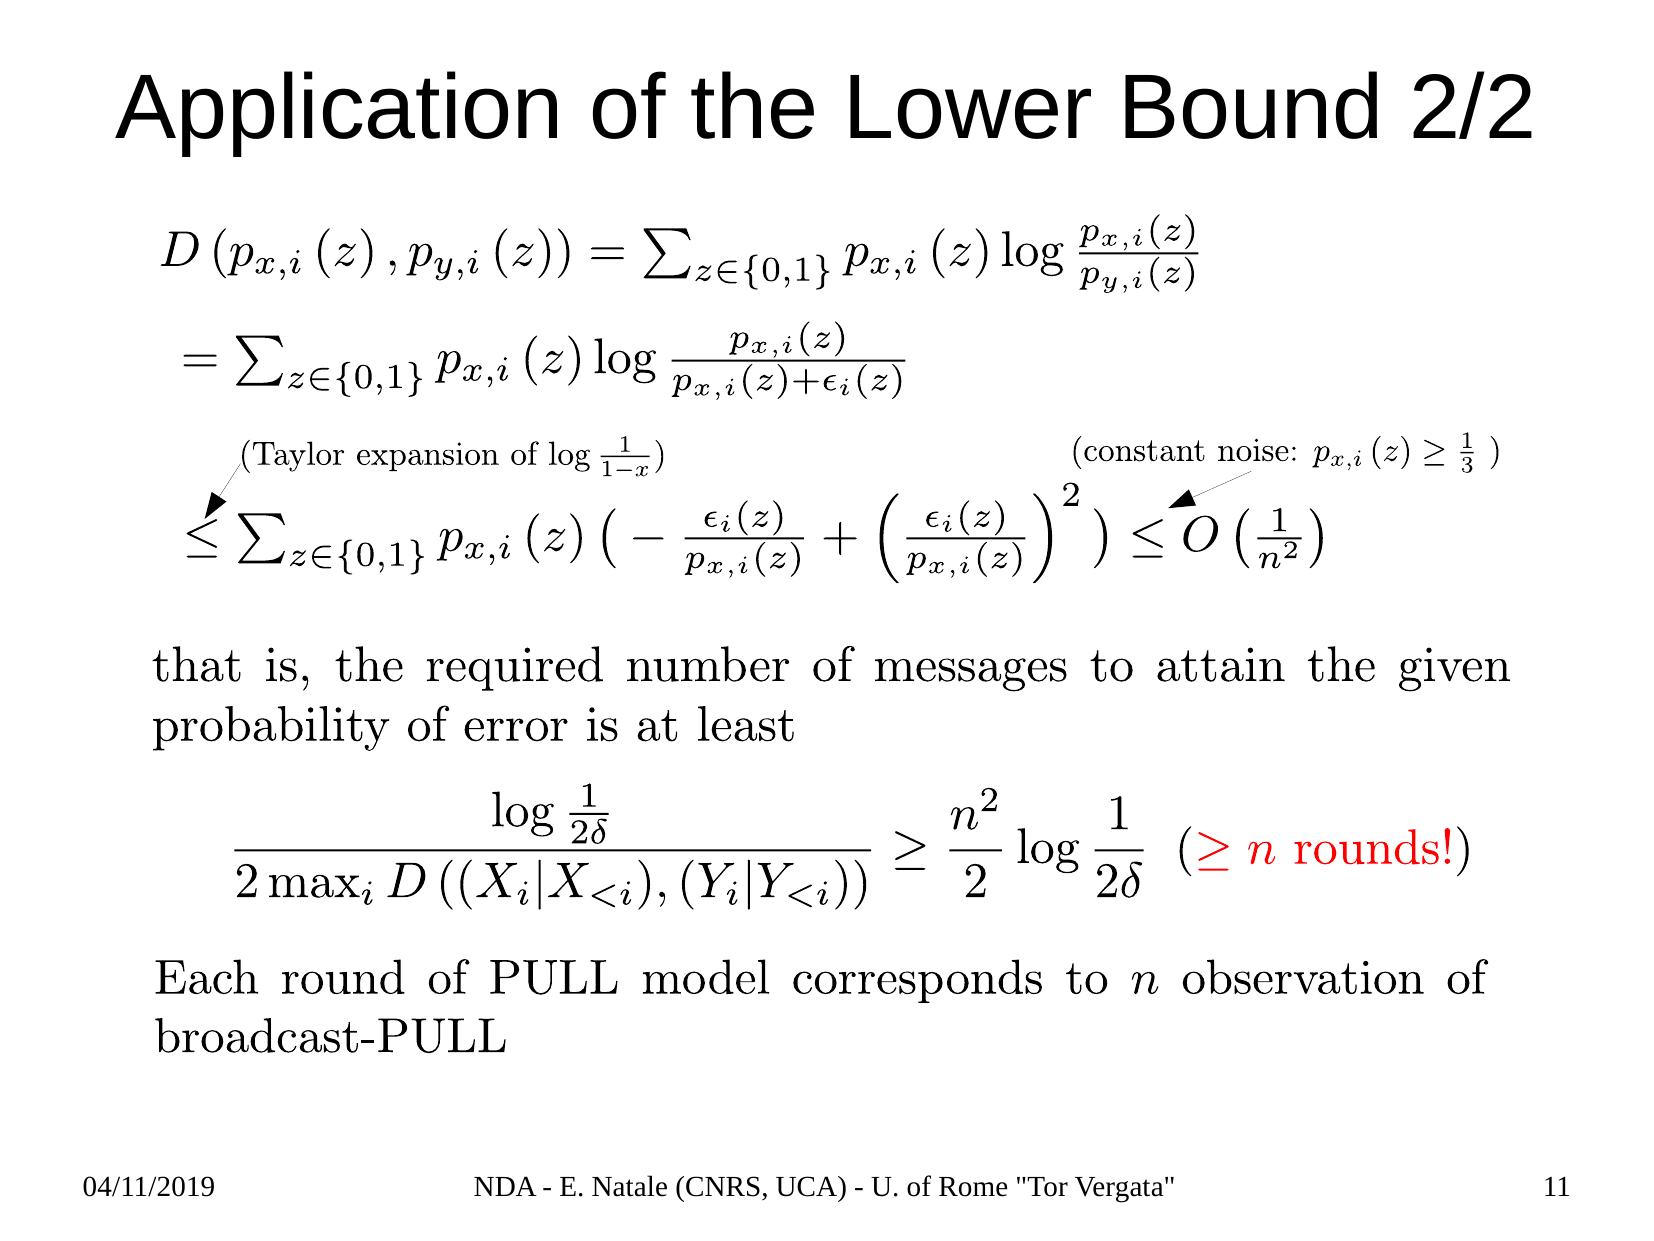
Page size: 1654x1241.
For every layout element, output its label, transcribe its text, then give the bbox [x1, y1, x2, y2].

text_box [152, 645, 1511, 751]
text_box [240, 436, 664, 477]
text_box [1071, 432, 1499, 473]
text_box [234, 783, 1144, 910]
text_box [183, 321, 906, 401]
text_box [1177, 826, 1469, 877]
title Application of the Lower Bound 2/2 [82, 49, 1571, 165]
text_box [185, 482, 1323, 584]
text_box [160, 214, 1199, 294]
text_box [155, 959, 1489, 1054]
